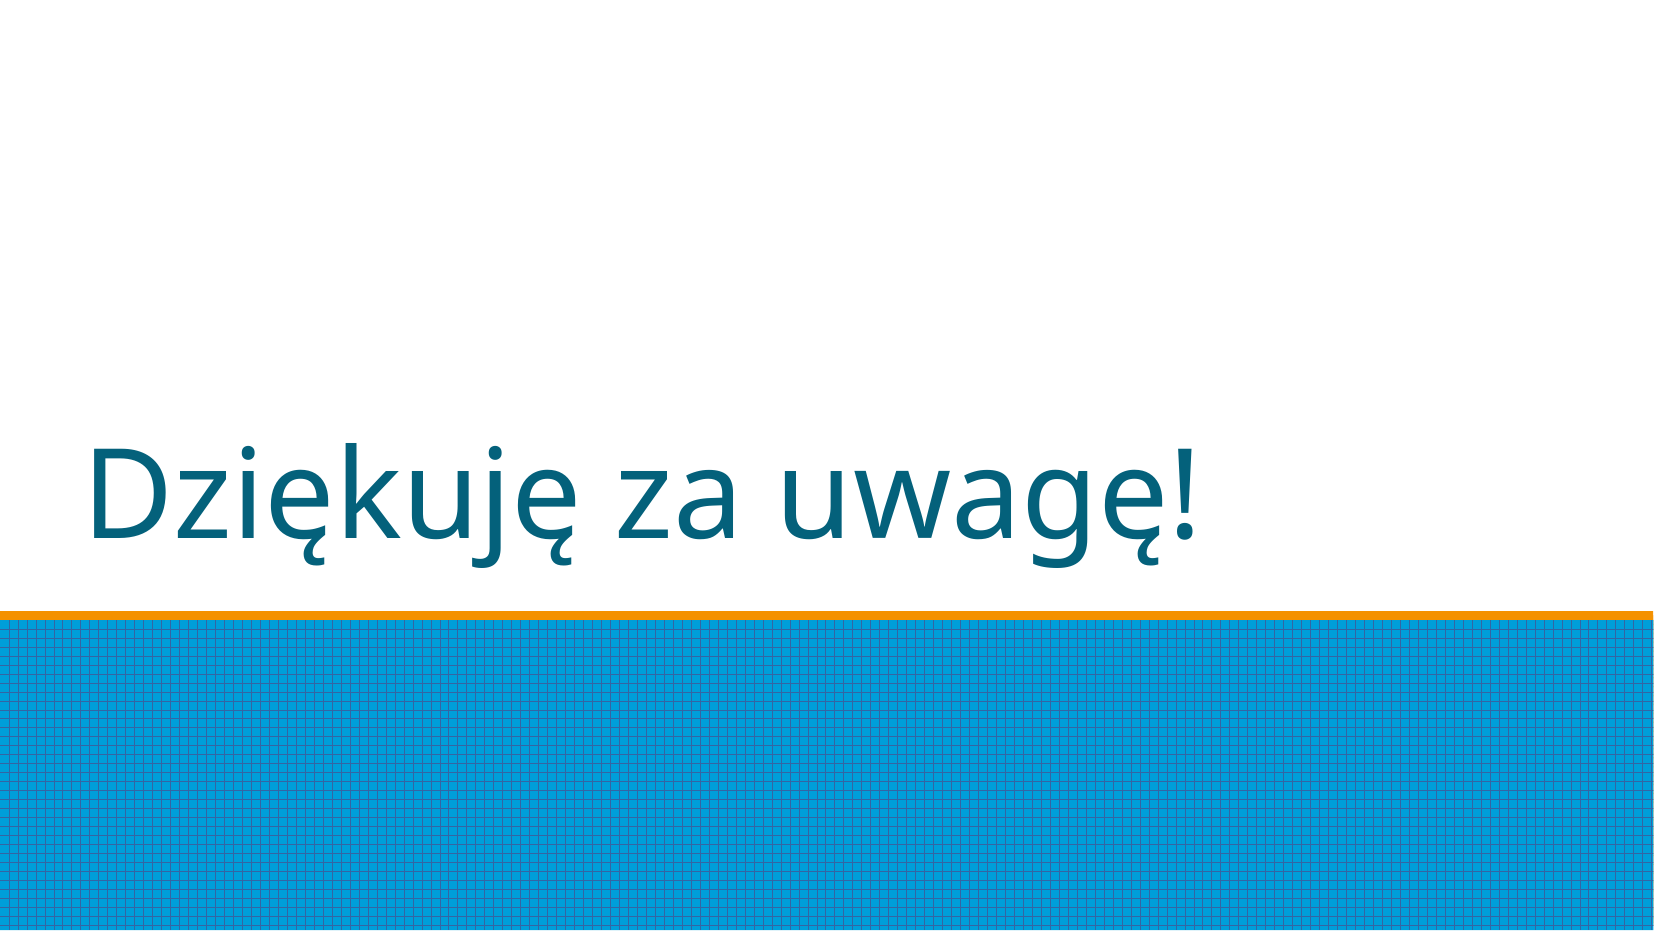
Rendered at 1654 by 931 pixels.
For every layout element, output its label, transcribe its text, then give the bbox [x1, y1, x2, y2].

title Dziękuję za uwagę! [82, 44, 1571, 576]
